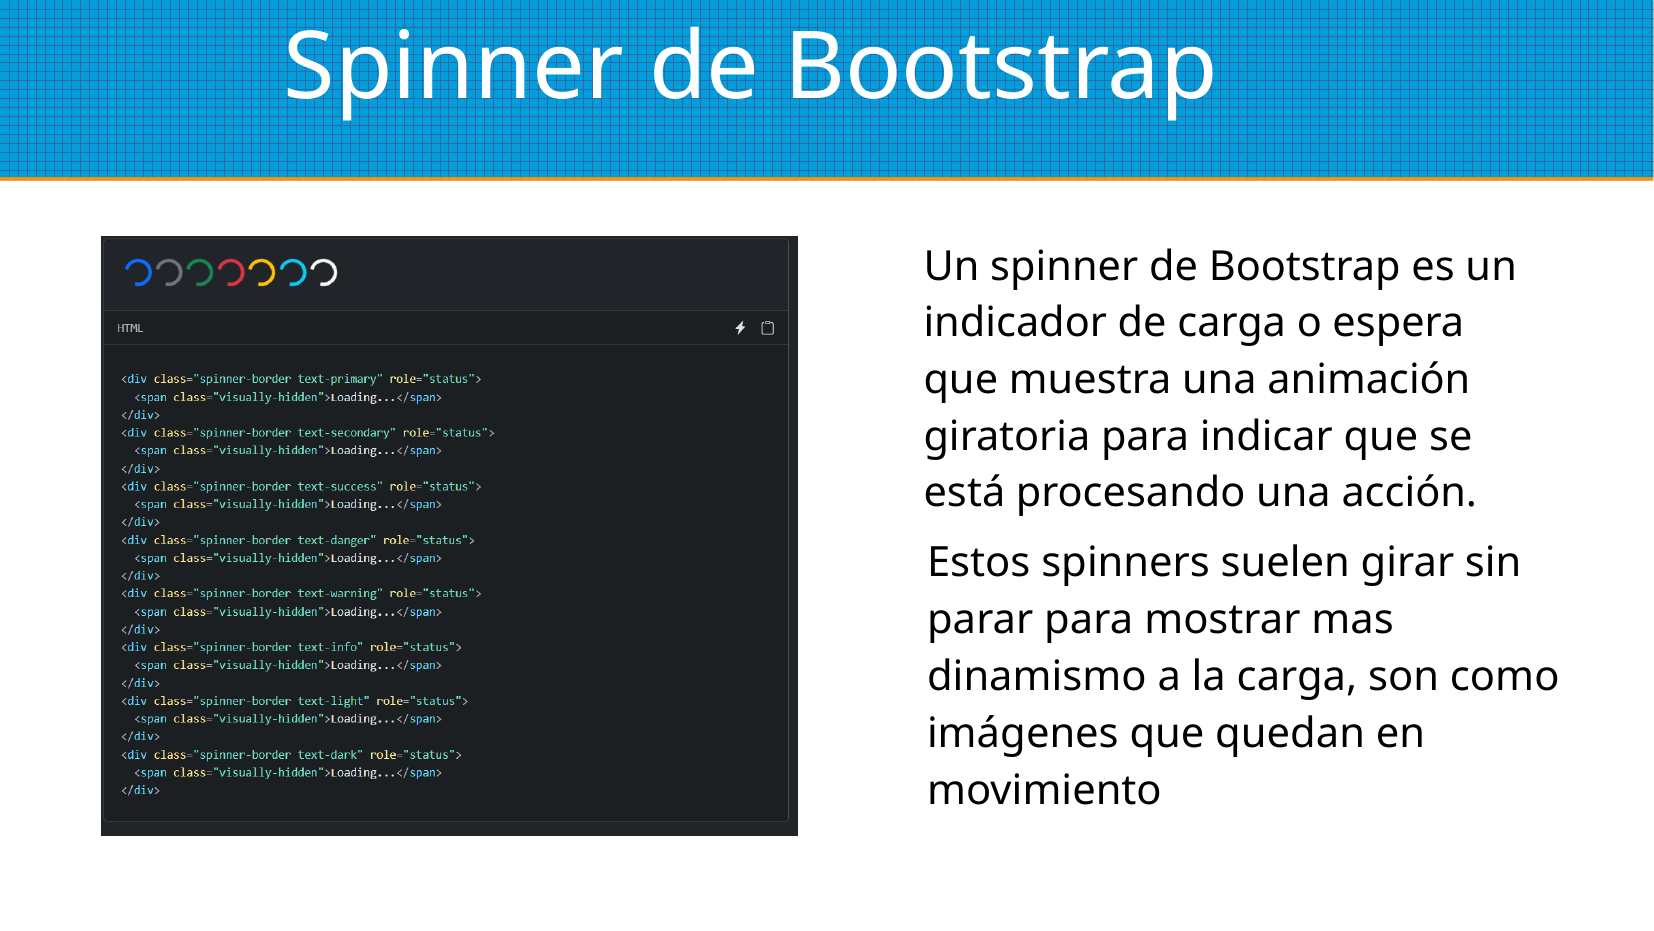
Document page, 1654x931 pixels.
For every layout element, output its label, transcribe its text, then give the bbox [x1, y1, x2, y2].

picture [101, 236, 798, 836]
title Spinner de Bootstrap [283, 0, 1654, 126]
list Estos spinners suelen girar sin parar para mostrar mas dinamismo a la carga, son como imágenes que quedan en movimiento [856, 531, 1565, 916]
list Un spinner de Bootstrap es un indicador de carga o espera que muestra una animación giratoria para indicar que se está procesando una acción. [856, 236, 1536, 531]
